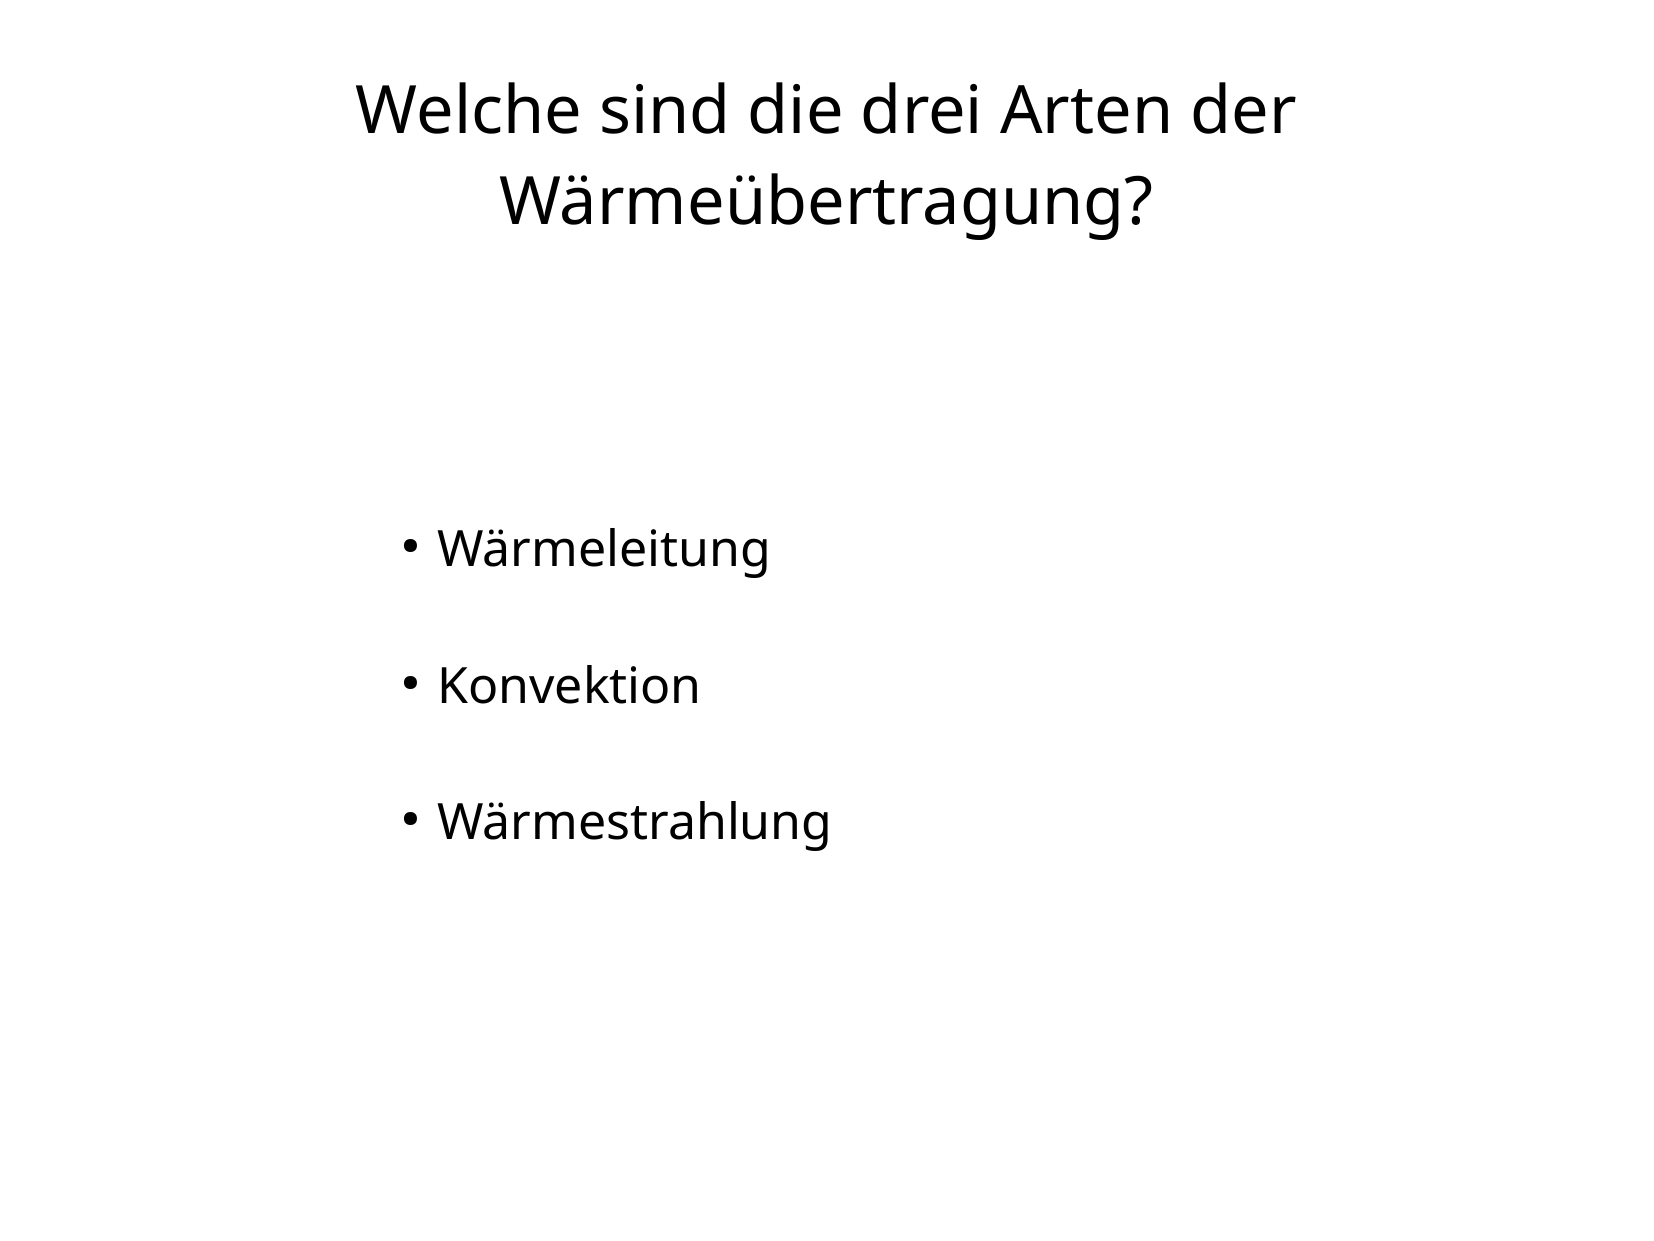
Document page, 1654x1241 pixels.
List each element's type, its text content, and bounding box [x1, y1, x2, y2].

subtitle Wärmeleitung Konvektion Wärmestrahlung [82, 290, 1571, 1010]
title Welche sind die drei Arten der Wärmeübertragung? [82, 49, 1571, 257]
